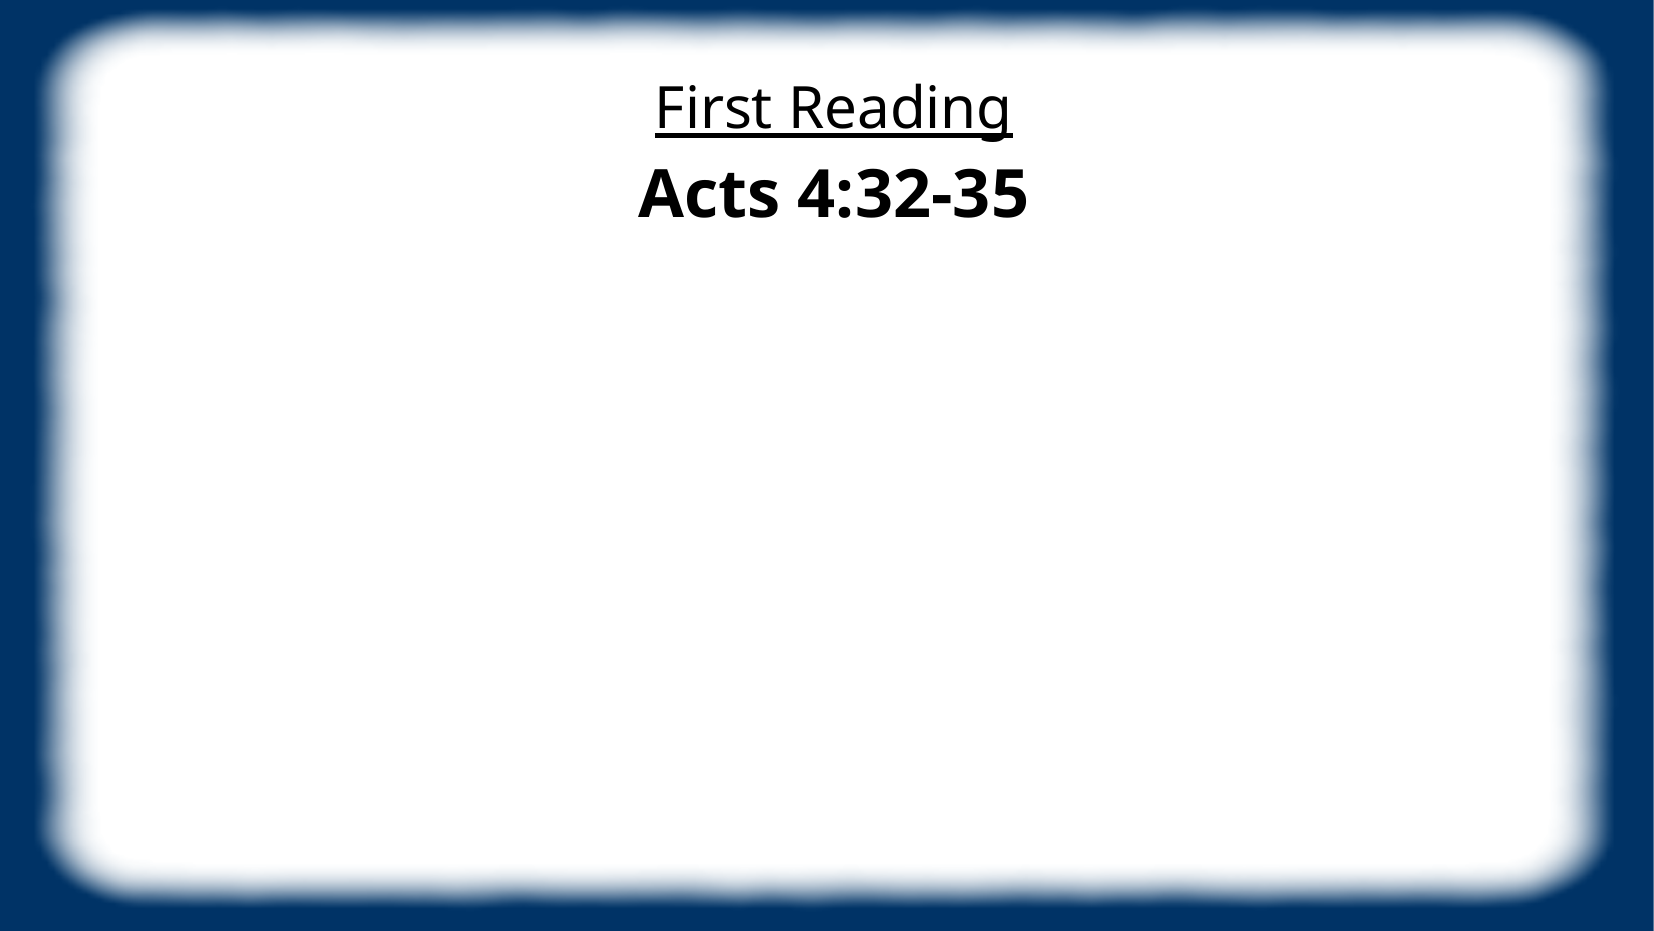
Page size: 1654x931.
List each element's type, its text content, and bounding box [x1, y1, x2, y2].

picture [0, 0, 1654, 931]
text_box First Reading Acts 4:32-35 [91, 59, 1577, 241]
